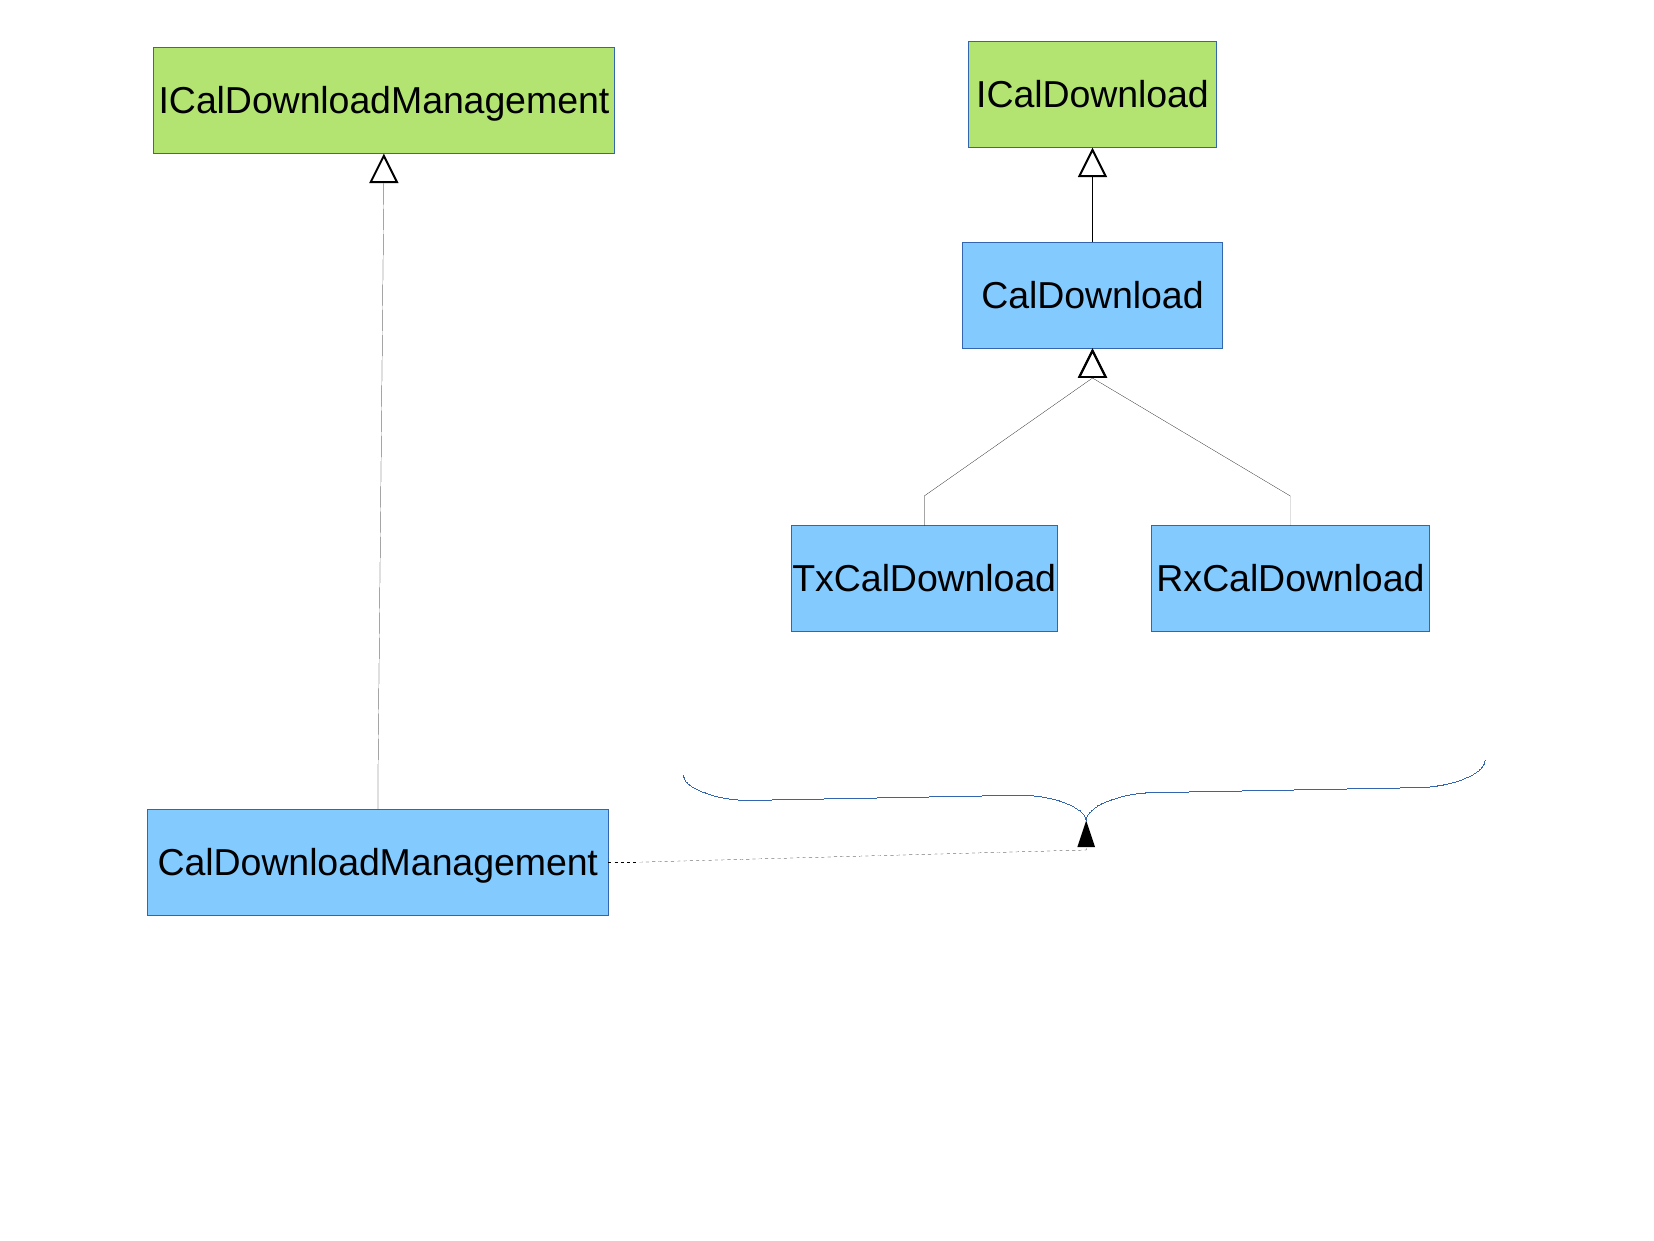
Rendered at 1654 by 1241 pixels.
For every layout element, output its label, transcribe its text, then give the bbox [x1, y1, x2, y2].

text_box CalDownload [962, 242, 1223, 349]
text_box ICalDownload [968, 41, 1217, 148]
text_box TxCalDownload [791, 525, 1058, 632]
text_box RxCalDownload [1151, 525, 1430, 632]
text_box CalDownloadManagement [147, 809, 609, 916]
text_box ICalDownloadManagement [153, 47, 615, 154]
